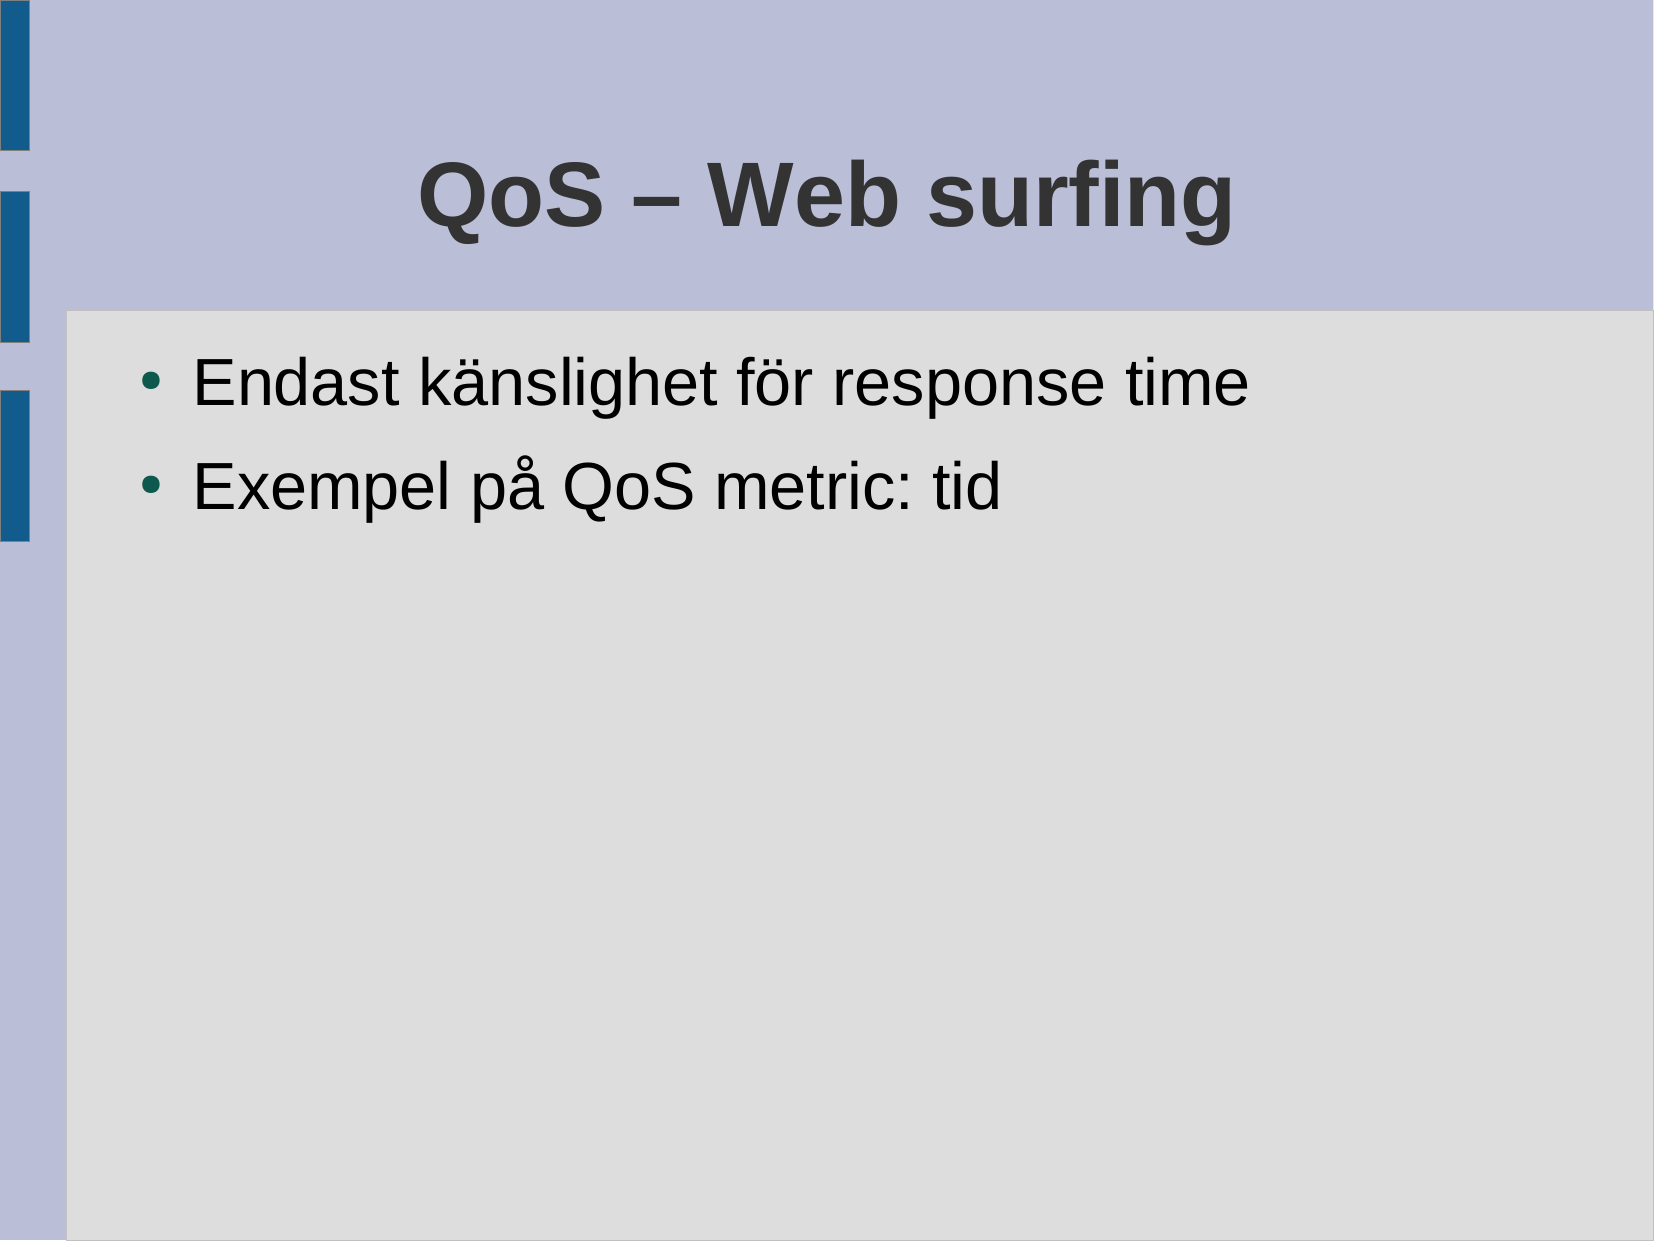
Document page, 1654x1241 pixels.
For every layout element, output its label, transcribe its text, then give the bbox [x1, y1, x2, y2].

list Endast känslighet för response time Exempel på QoS metric: tid [121, 344, 1534, 1127]
title QoS – Web surfing [121, 91, 1534, 299]
